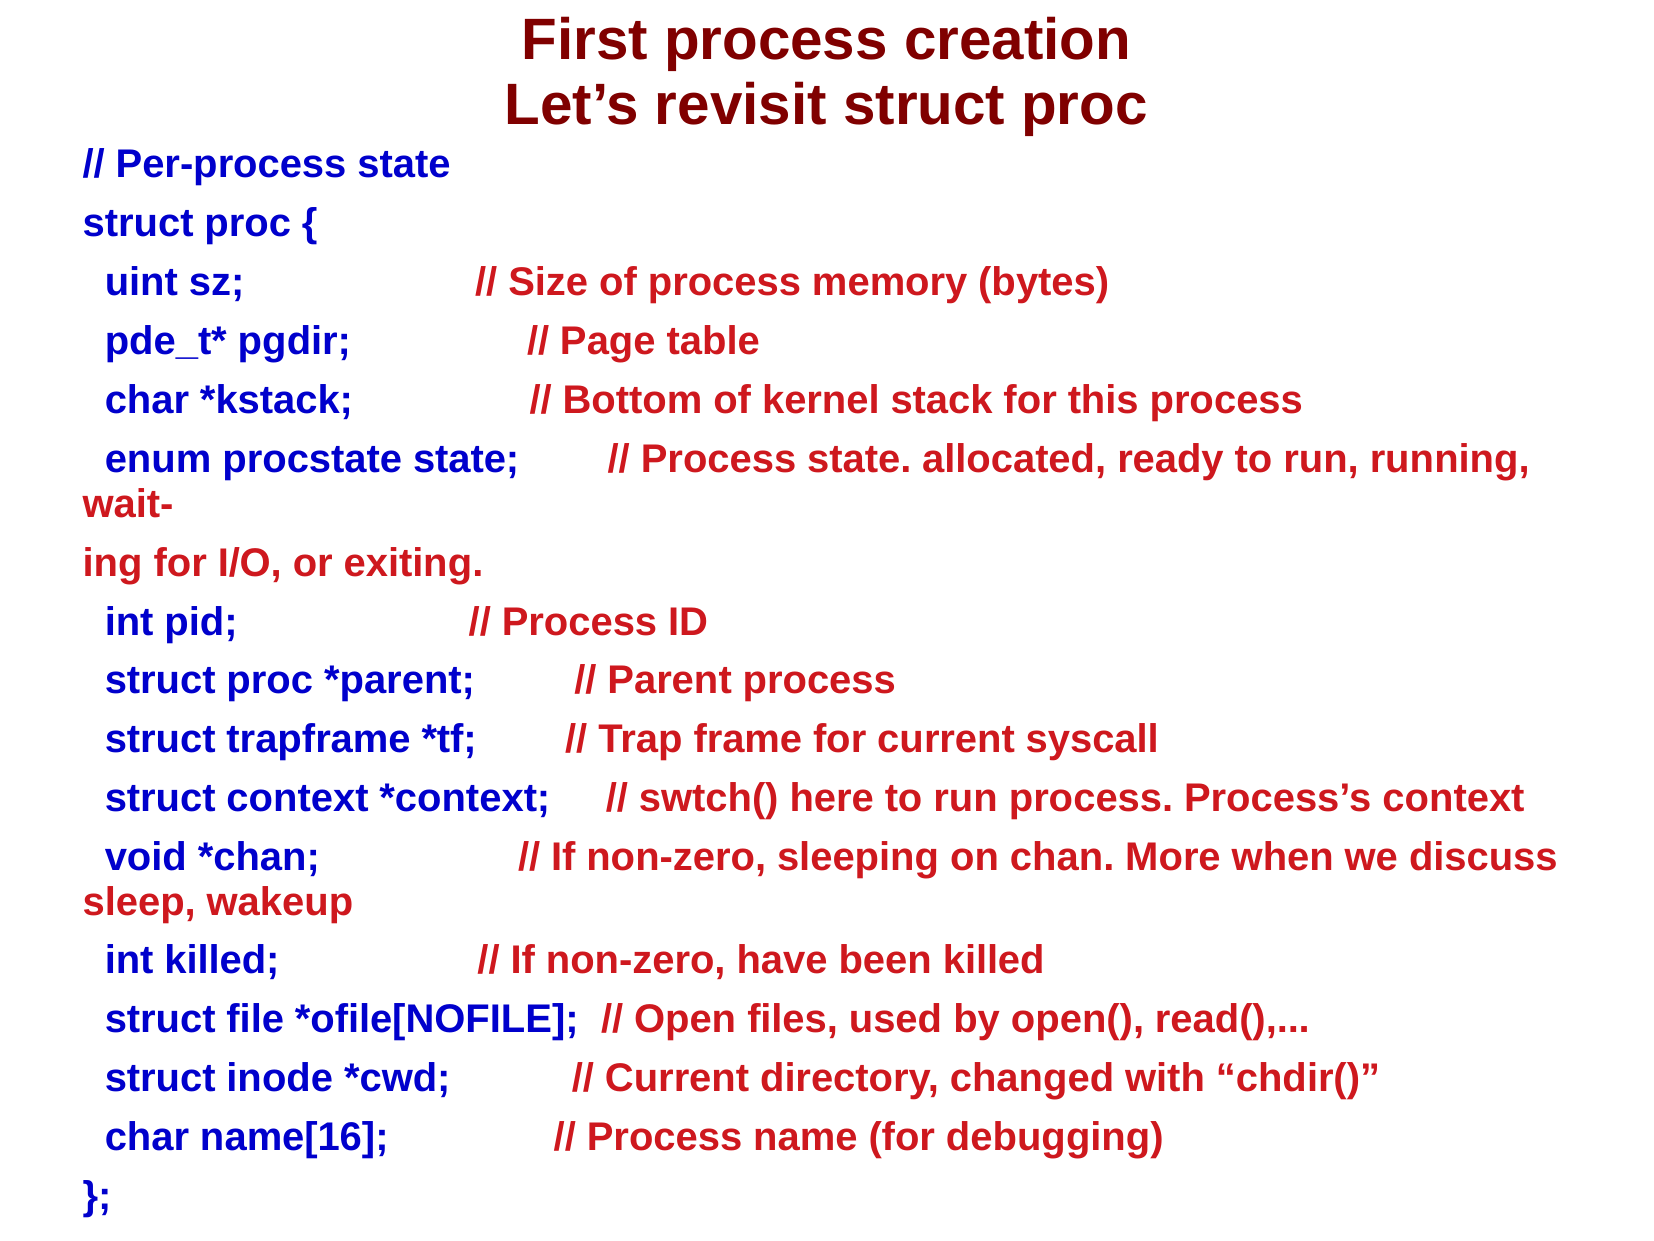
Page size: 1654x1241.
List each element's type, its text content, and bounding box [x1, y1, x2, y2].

list // Per-process state struct proc { uint sz; // Size of process memory (bytes) pde_t* pgdir; // Page table char *kstack; // Bottom of kernel stack for this process enum procstate state; // Process state. allocated, ready to run, running, wait- ing for I/O, or exiting. int pid; // Process ID struct proc *parent; // Parent process struct trapframe *tf; // Trap frame for current syscall struct context *context; // swtch() here to run process. Process’s context void *chan; // If non-zero, sleeping on chan. More when we discuss sleep, wakeup int killed; // If non-zero, have been killed struct file *ofile[NOFILE]; // Open files, used by open(), read(),... struct inode *cwd; // Current directory, changed with “chdir()” char name[16]; // Process name (for debugging) }; [82, 141, 1607, 1241]
title First process creation Let’s revisit struct proc [82, 0, 1571, 141]
